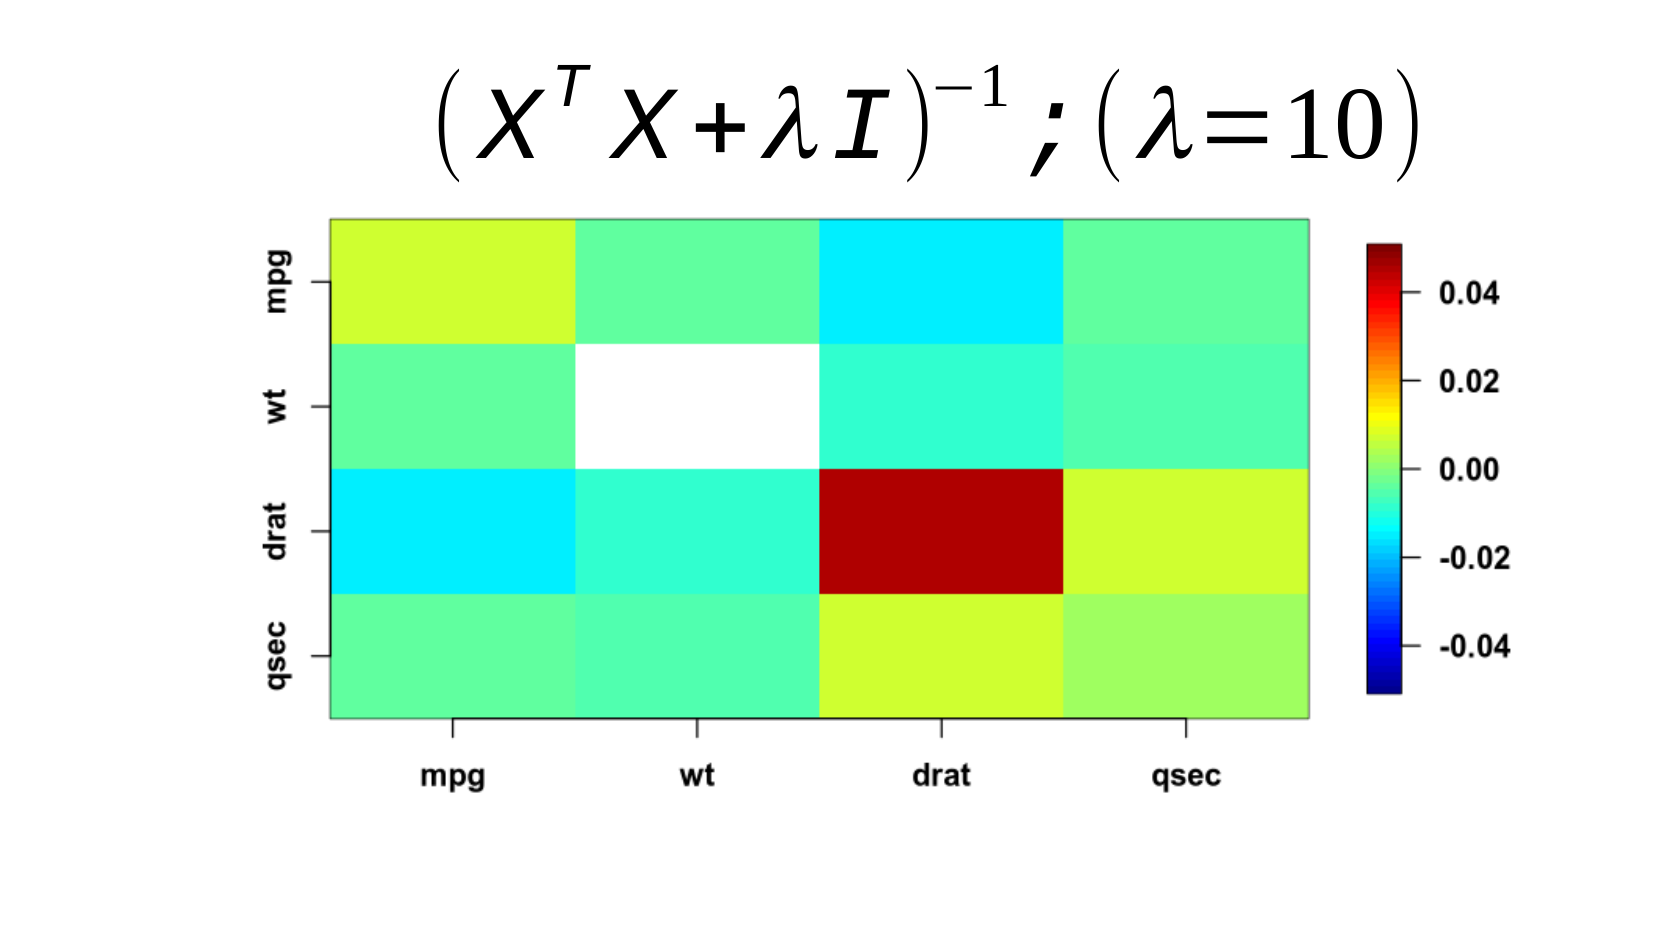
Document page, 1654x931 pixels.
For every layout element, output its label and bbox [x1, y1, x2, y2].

chart [424, 50, 1433, 188]
picture [177, 188, 1545, 911]
